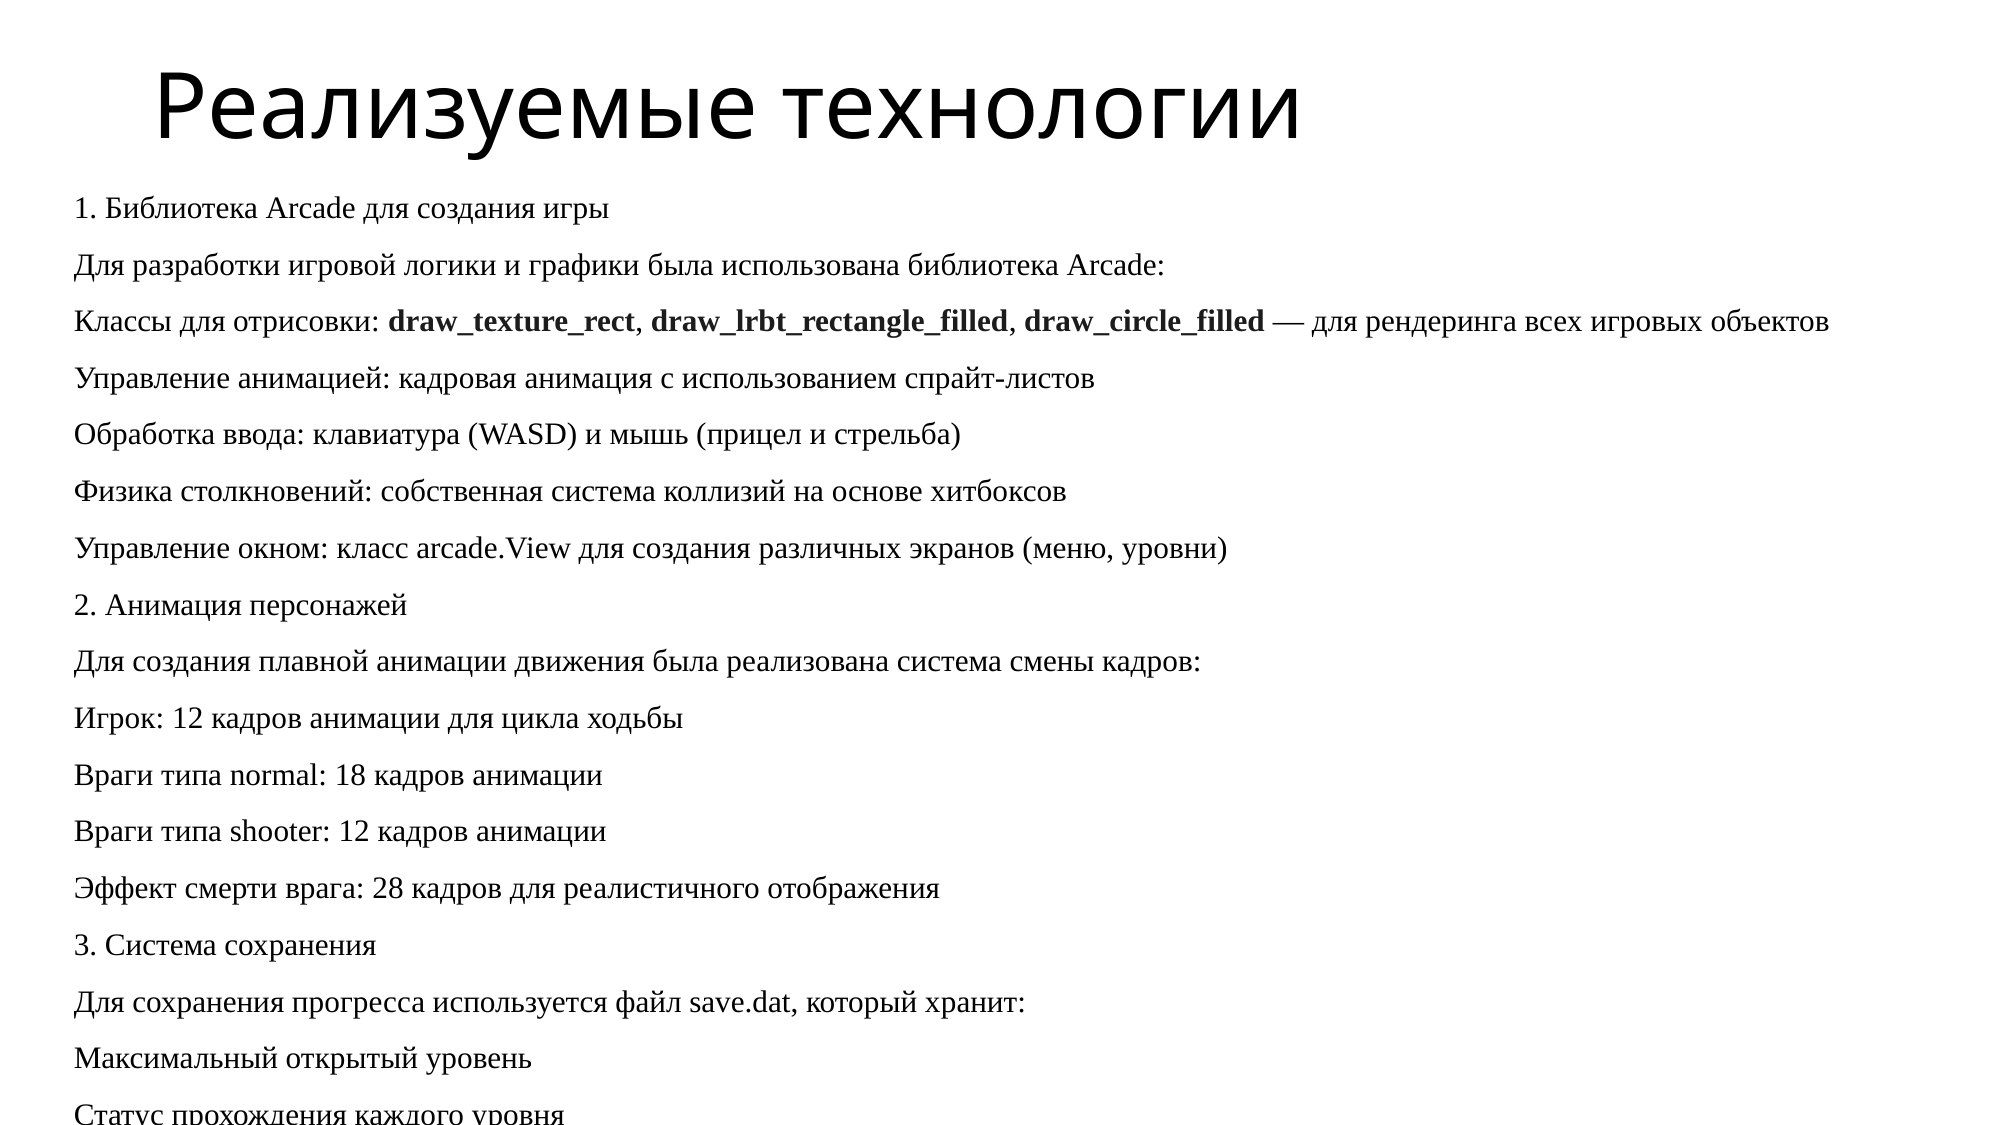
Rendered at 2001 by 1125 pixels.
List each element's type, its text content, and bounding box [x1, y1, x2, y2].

text_box 1. Библиотека Arcade для создания игры Для разработки игровой логики и графики была использована библиотека Arcade: Классы для отрисовки: draw_texture_rect, draw_lrbt_rectangle_filled, draw_circle_filled — для рендеринга всех игровых объектов Управление анимацией: кадровая анимация с использованием спрайт-листов Обработка ввода: клавиатура (WASD) и мышь (прицел и стрельба) Физика столкновений: собственная система коллизий на основе хитбоксов Управление окном: класс arcade.View для создания различных экранов (меню, уровни) 2. Анимация персонажей Для создания плавной анимации движения была реализована система смены кадров: Игрок: 12 кадров анимации для цикла ходьбы Враги типа normal: 18 кадров анимации Враги типа shooter: 12 кадров анимации Эффект смерти врага: 28 кадров для реалистичного отображения 3. Система сохранения Для сохранения прогресса используется файл save.dat, который хранит: Максимальный открытый уровень Статус прохождения каждого уровня 4. Визуальные эффекты Система частиц при попадании и уничтожении врагов Анимированные спрайты взрыва с прозрачным фоном Неоновое свечение заголовка в главном меню Анимированные кнопки с эффектом наведения [59, 177, 1920, 1125]
title Реализуемые технологии [137, 0, 1863, 177]
